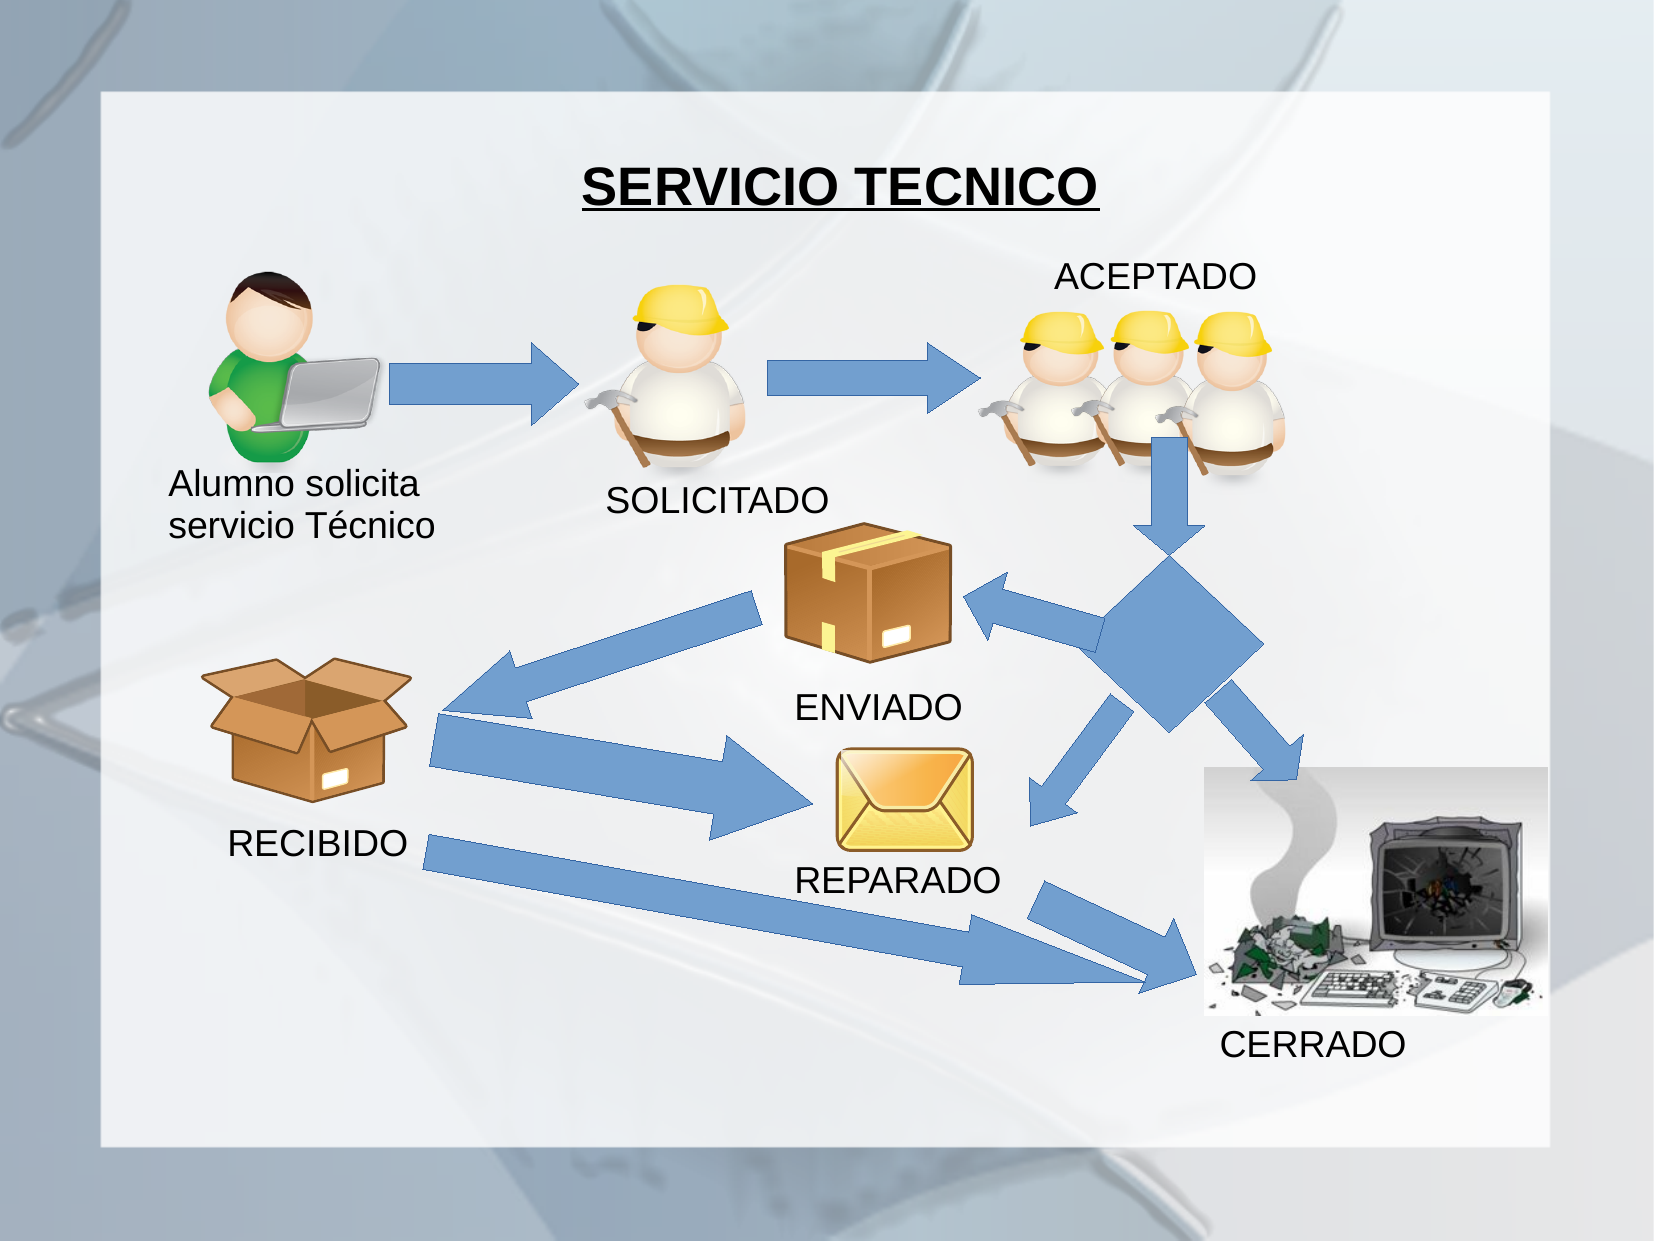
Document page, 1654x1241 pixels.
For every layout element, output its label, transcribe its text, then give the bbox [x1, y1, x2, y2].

text_box RECIBIDO [212, 814, 438, 872]
text_box [429, 713, 813, 841]
text_box ENVIADO [779, 678, 1004, 736]
picture [0, 0, 1654, 1241]
text_box [1204, 679, 1304, 781]
text_box [442, 590, 763, 719]
text_box [981, 437, 1264, 733]
text_box [422, 834, 1197, 994]
text_box ACEPTADO [1039, 248, 1300, 305]
text_box [389, 342, 573, 426]
text_box [1029, 693, 1134, 827]
text_box CERRADO [1204, 1015, 1560, 1073]
text_box [767, 342, 968, 414]
text_box REPARADO [779, 852, 1040, 910]
text_box SERVICIO TECNICO [566, 149, 1134, 225]
text_box Alumno solicita servicio Técnico [153, 455, 497, 554]
text_box SOLICITADO [590, 472, 863, 530]
